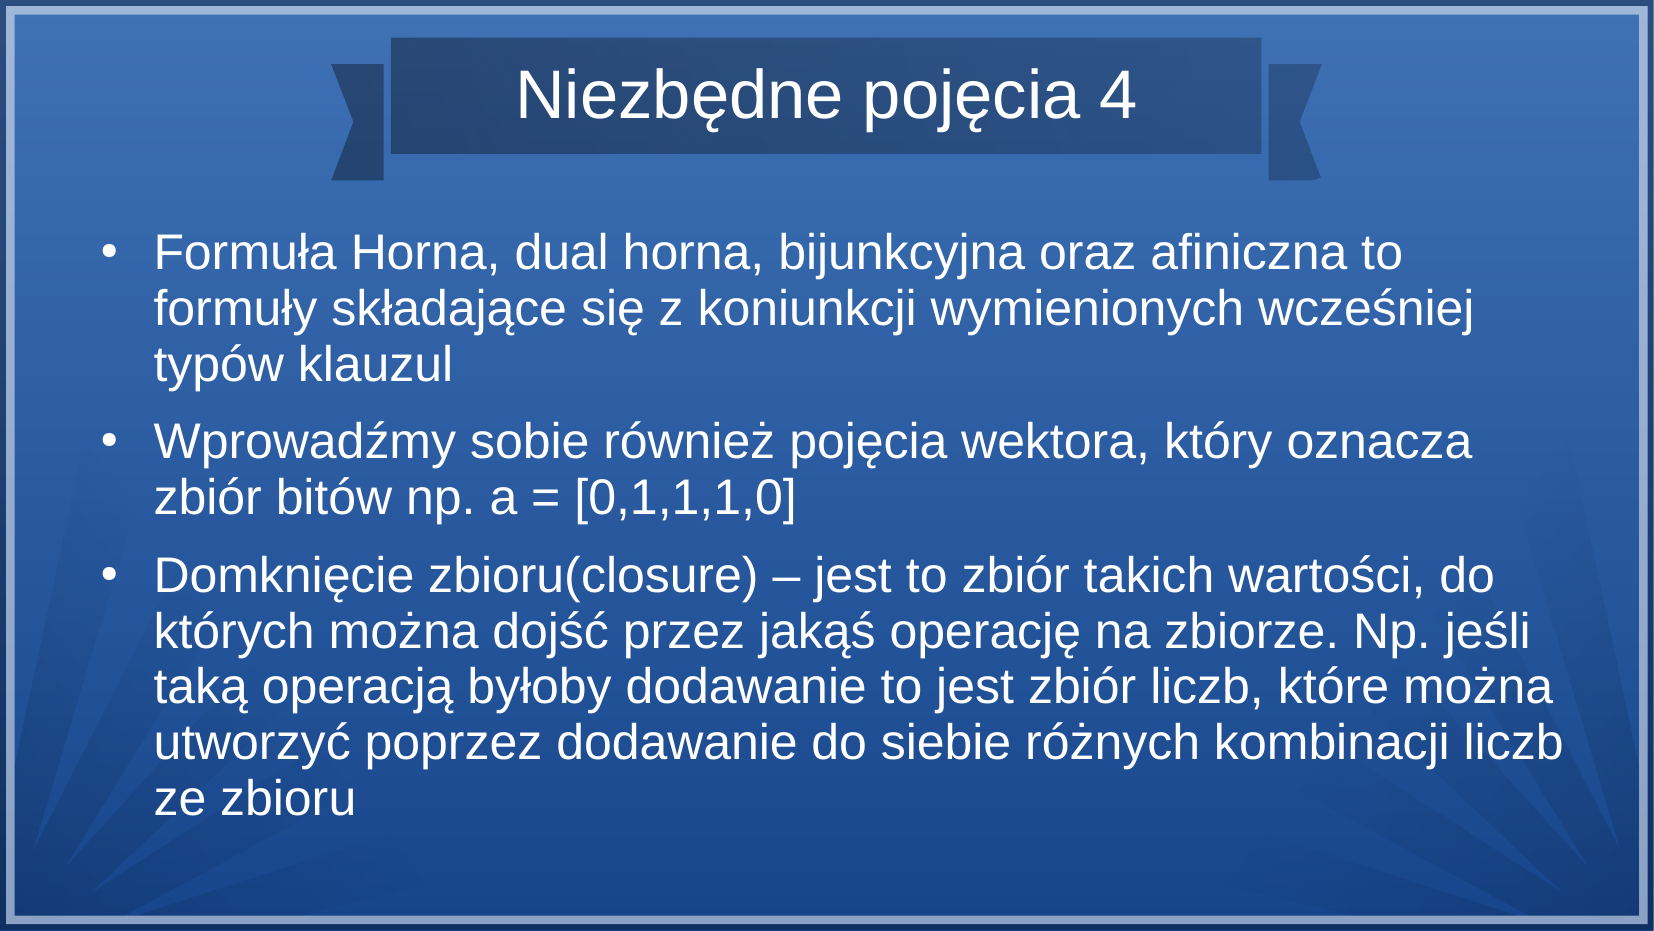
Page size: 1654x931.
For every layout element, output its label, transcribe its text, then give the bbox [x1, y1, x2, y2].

title Niezbędne pojęcia 4 [389, 35, 1264, 154]
list Formuła Horna, dual horna, bijunkcyjna oraz afiniczna to formuły składające się z koniunkcji wymienionych wcześniej typów klauzul Wprowadźmy sobie również pojęcia wektora, który oznacza zbiór bitów np. a = [0,1,1,1,0] Domknięcie zbioru(closure) – jest to zbiór takich wartości, do których można dojść przez jakąś operację na zbiorze. Np. jeśli taką operacją byłoby dodawanie to jest zbiór liczb, które można utworzyć poprzez dodawanie do siebie różnych kombinacji liczb ze zbioru [82, 224, 1571, 848]
